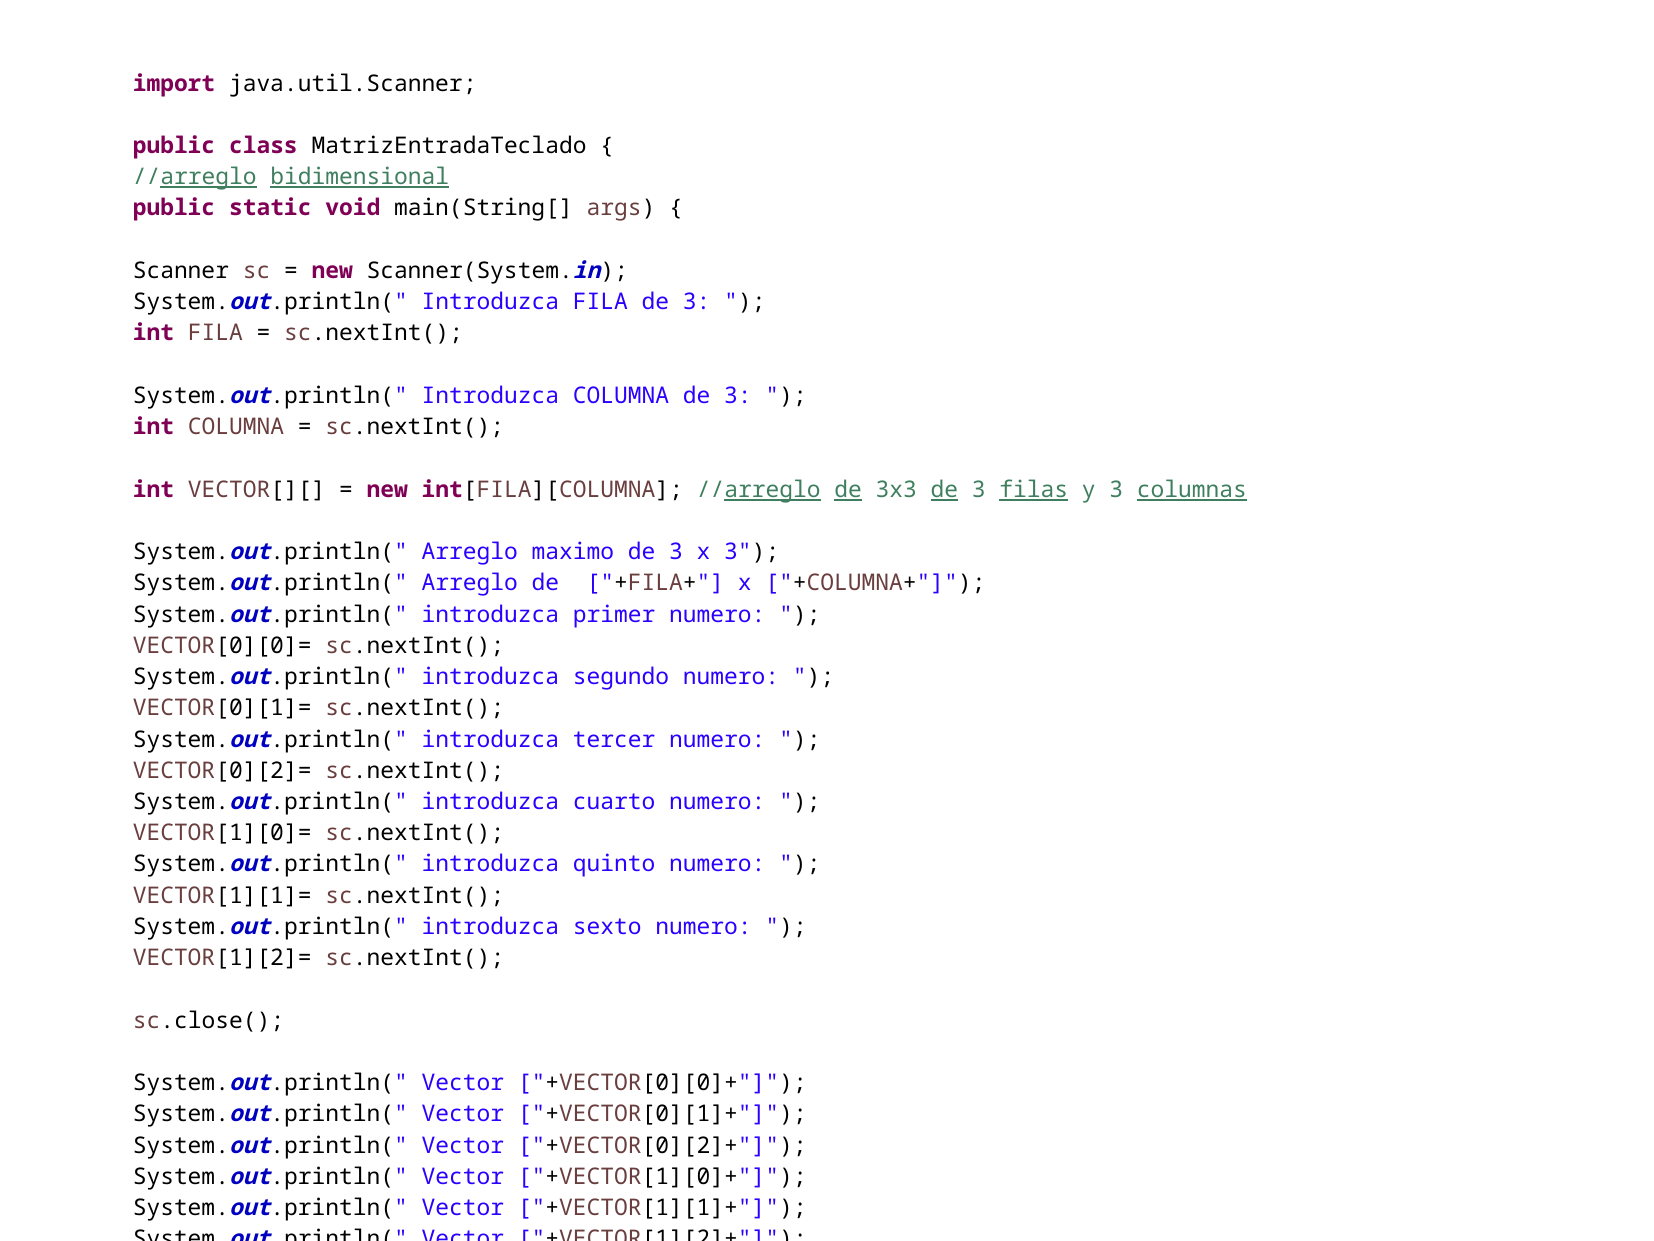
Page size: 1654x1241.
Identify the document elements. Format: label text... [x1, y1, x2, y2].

text_box import java.util.Scanner; public class MatrizEntradaTeclado { //arreglo bidimensional public static void main(String[] args) { Scanner sc = new Scanner(System.in); System.out.println(" Introduzca FILA de 3: "); int FILA = sc.nextInt(); System.out.println(" Introduzca COLUMNA de 3: "); int COLUMNA = sc.nextInt(); int VECTOR[][] = new int[FILA][COLUMNA]; //arreglo de 3x3 de 3 filas y 3 columnas System.out.println(" Arreglo maximo de 3 x 3"); System.out.println(" Arreglo de ["+FILA+"] x ["+COLUMNA+"]"); System.out.println(" introduzca primer numero: "); VECTOR[0][0]= sc.nextInt(); System.out.println(" introduzca segundo numero: "); VECTOR[0][1]= sc.nextInt(); System.out.println(" introduzca tercer numero: "); VECTOR[0][2]= sc.nextInt(); System.out.println(" introduzca cuarto numero: "); VECTOR[1][0]= sc.nextInt(); System.out.println(" introduzca quinto numero: "); VECTOR[1][1]= sc.nextInt(); System.out.println(" introduzca sexto numero: "); VECTOR[1][2]= sc.nextInt(); sc.close(); System.out.println(" Vector ["+VECTOR[0][0]+"]"); System.out.println(" Vector ["+VECTOR[0][1]+"]"); System.out.println(" Vector ["+VECTOR[0][2]+"]"); System.out.println(" Vector ["+VECTOR[1][0]+"]"); System.out.println(" Vector ["+VECTOR[1][1]+"]"); System.out.println(" Vector ["+VECTOR[1][2]+"]"); } } [118, 59, 1565, 1208]
